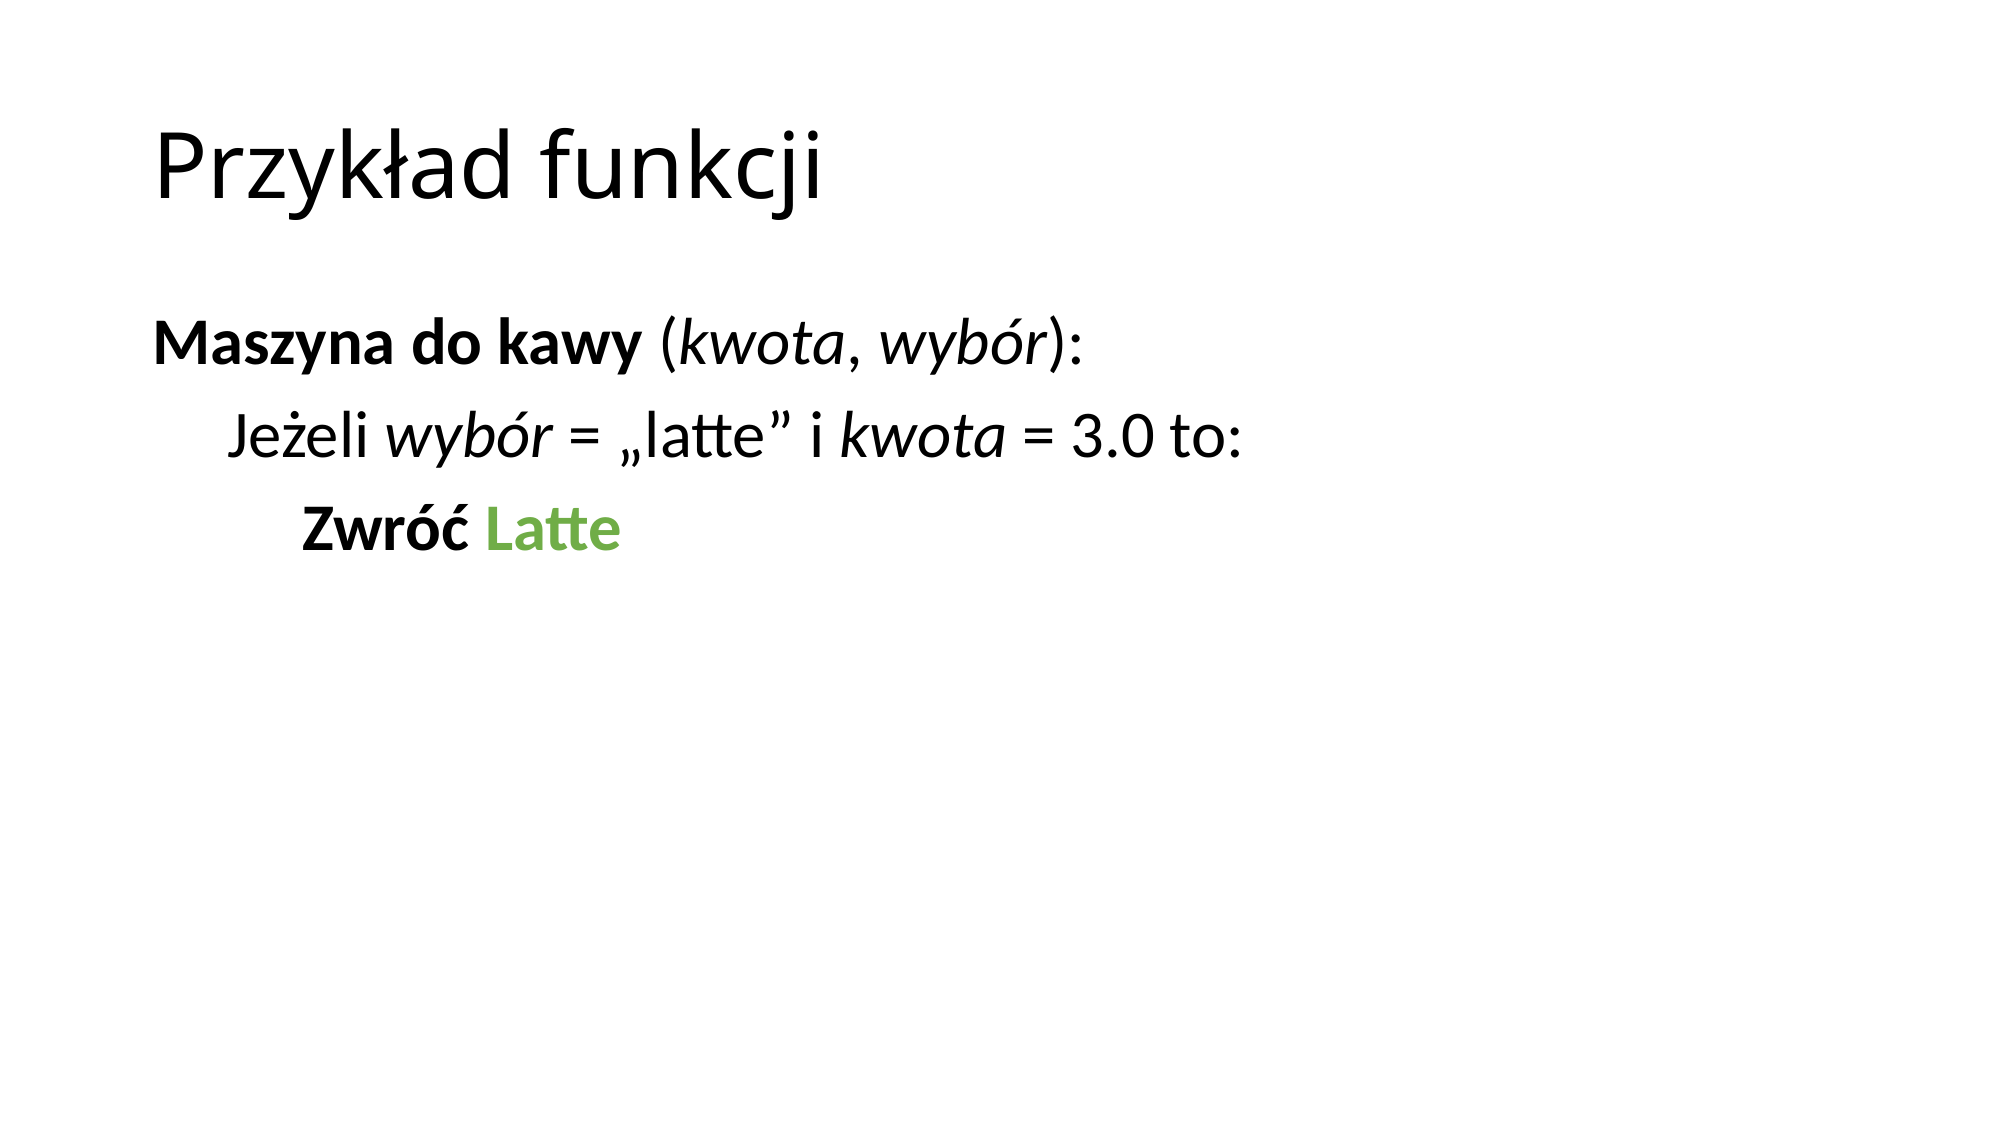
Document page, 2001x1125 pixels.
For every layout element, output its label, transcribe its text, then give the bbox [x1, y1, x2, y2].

title Przykład funkcji [137, 59, 1863, 278]
list Maszyna do kawy (kwota, wybór): Jeżeli wybór = „latte” i kwota = 3.0 to: Zwróć Latte [137, 299, 1863, 1014]
